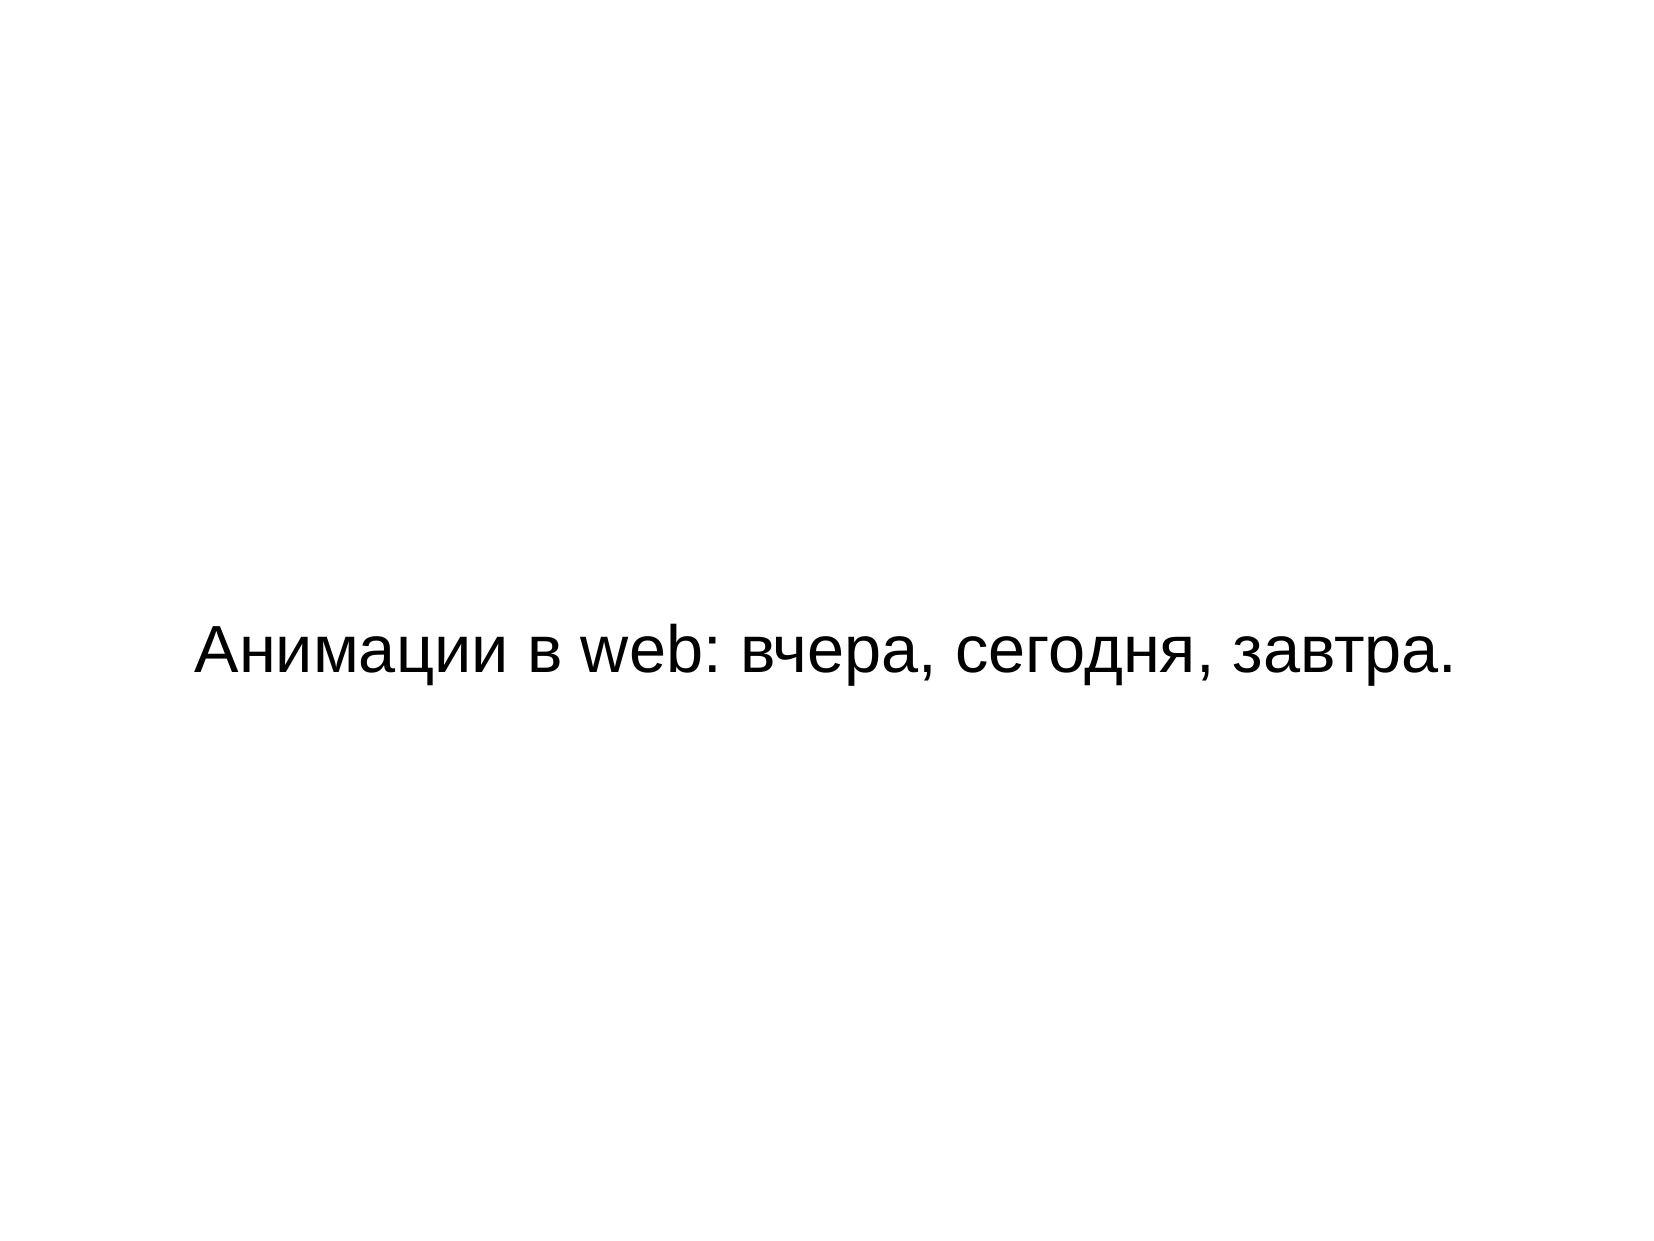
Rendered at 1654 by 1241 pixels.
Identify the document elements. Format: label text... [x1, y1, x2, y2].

subtitle Анимации в web: вчера, сегодня, завтра. [82, 290, 1571, 1010]
